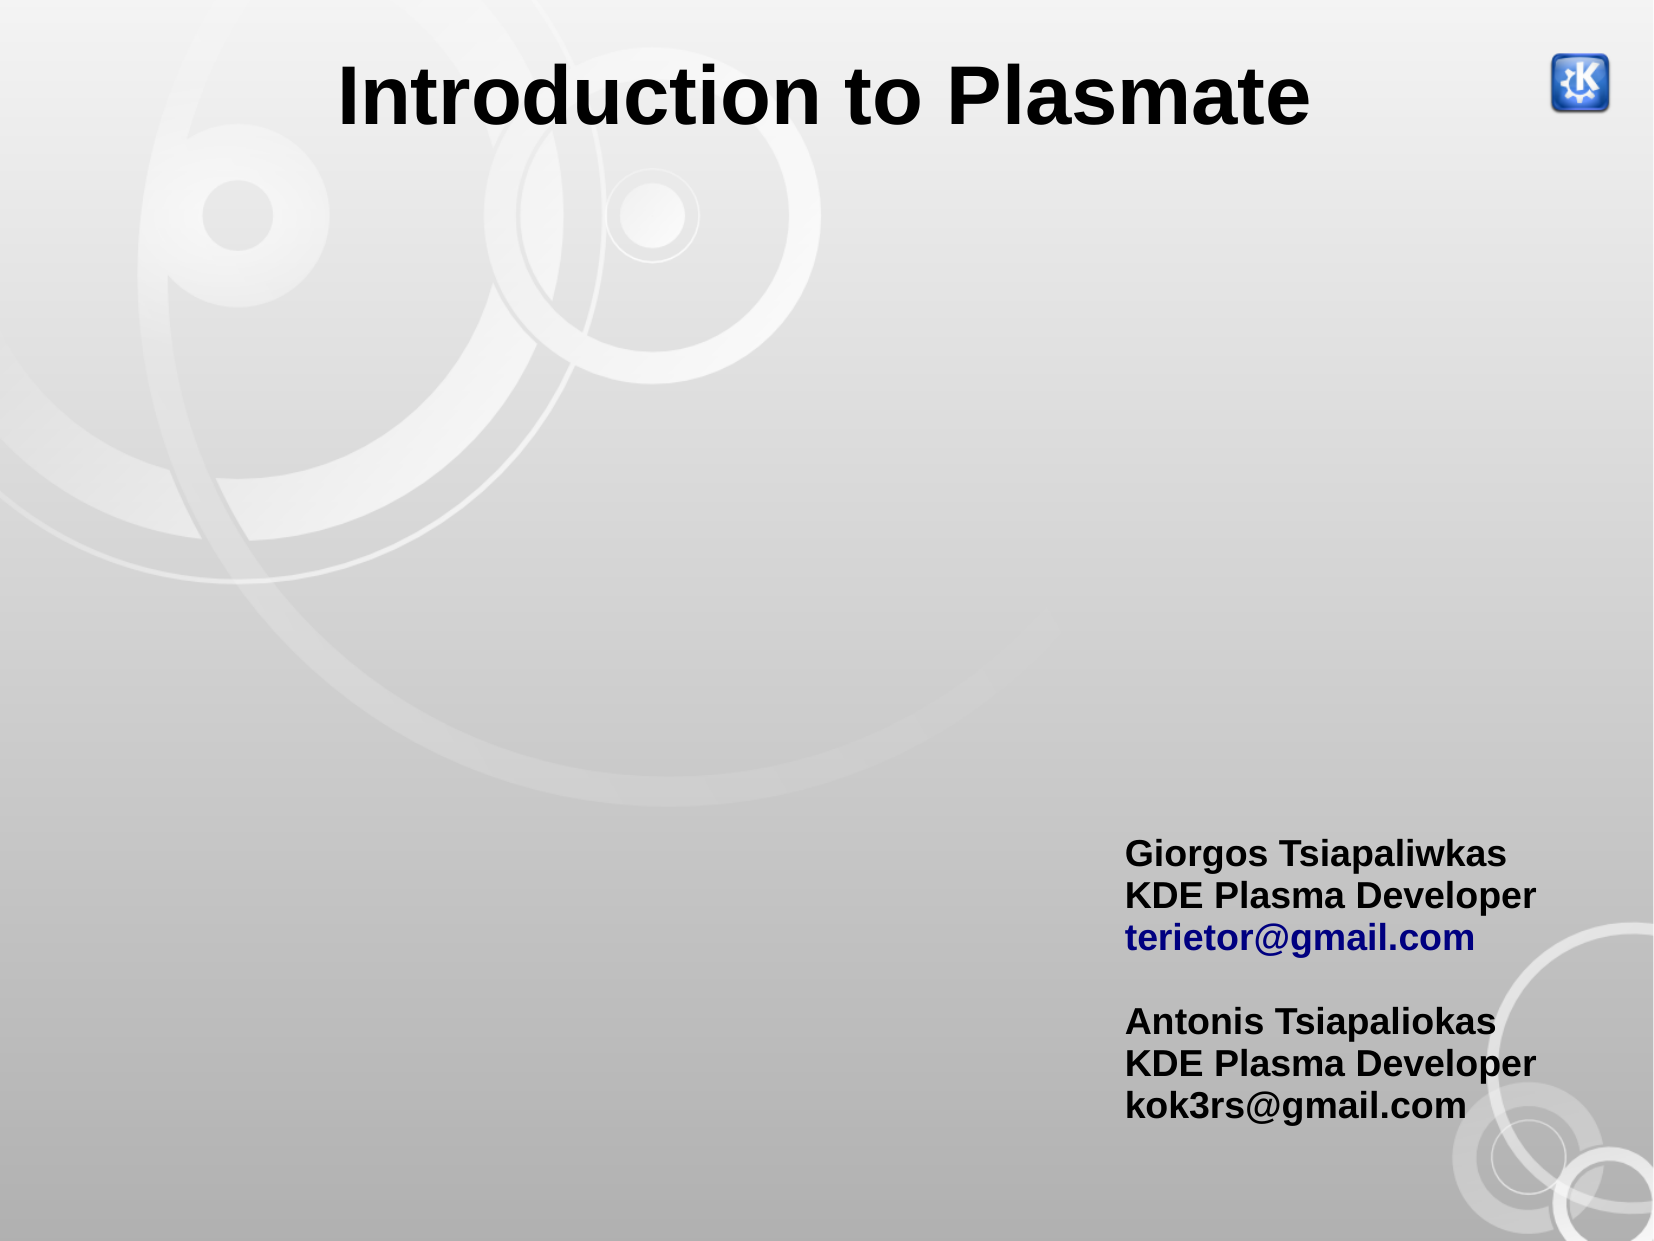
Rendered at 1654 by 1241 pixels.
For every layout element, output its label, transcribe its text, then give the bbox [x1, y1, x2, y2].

text_box Giorgos Tsiapaliwkas KDE Plasma Developer terietor@gmail.com Antonis Tsiapaliokas KDE Plasma Developer kok3rs@gmail.com [1110, 825, 1576, 1176]
text_box Introduction to Plasmate [165, 42, 1486, 151]
picture [0, 0, 1654, 1241]
